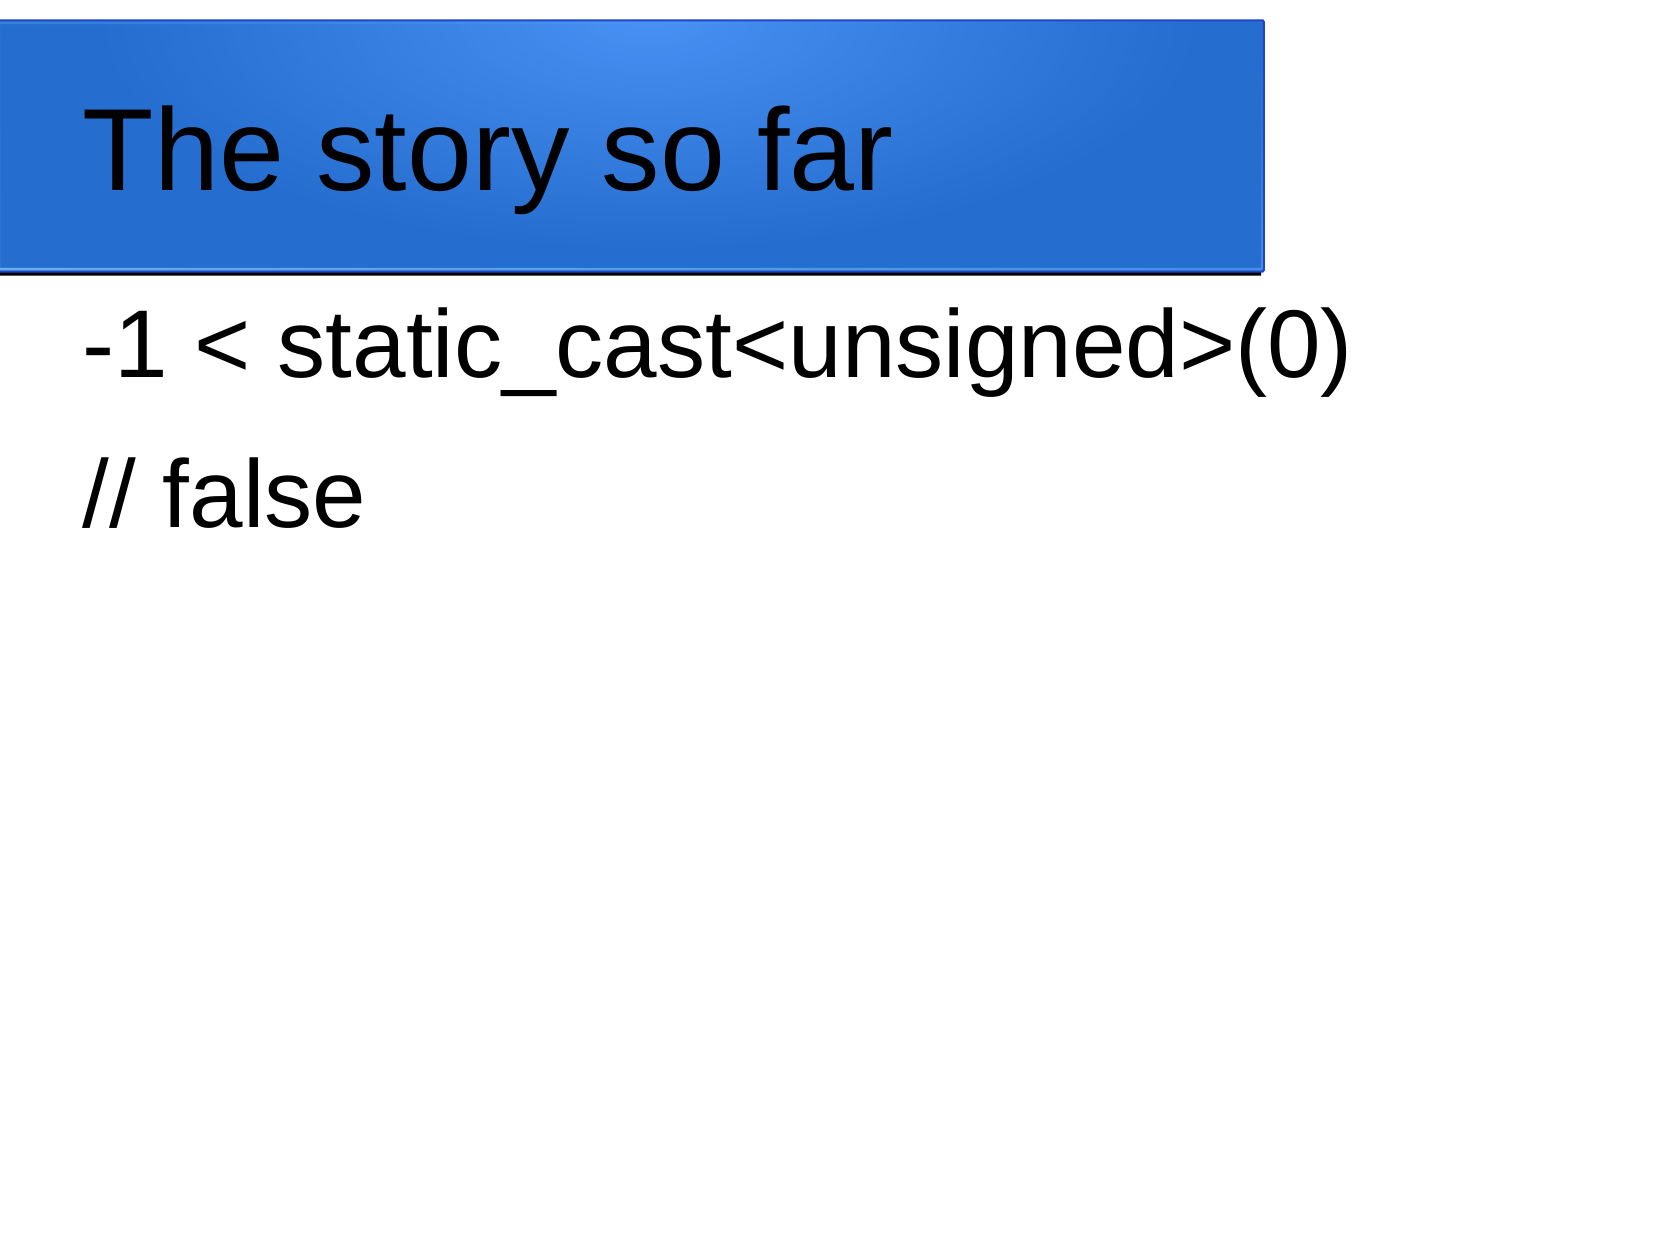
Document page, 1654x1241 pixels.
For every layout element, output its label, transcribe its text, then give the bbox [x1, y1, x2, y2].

title The story so far [82, 47, 1235, 252]
list -1 < static_cast<unsigned>(0) // false [82, 290, 1571, 1010]
